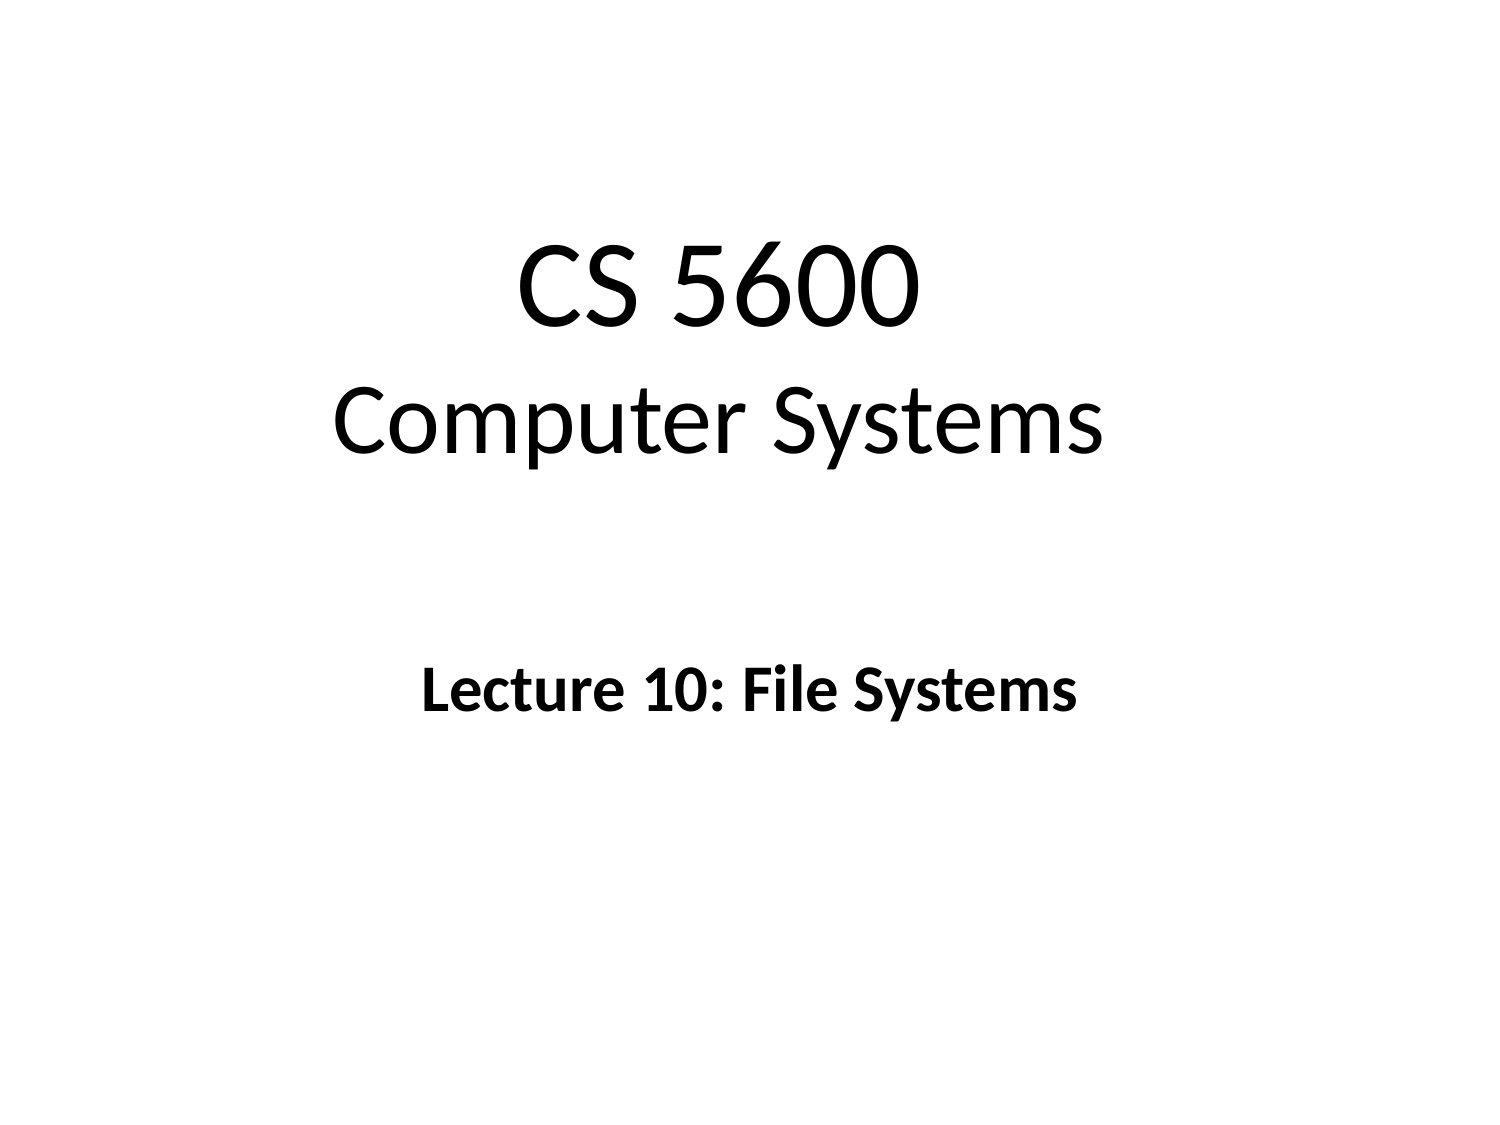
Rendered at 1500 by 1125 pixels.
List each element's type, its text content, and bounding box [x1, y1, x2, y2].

subtitle Lecture 10: File Systems [225, 637, 1275, 925]
title CS 5600 Computer Systems [112, 187, 1326, 488]
